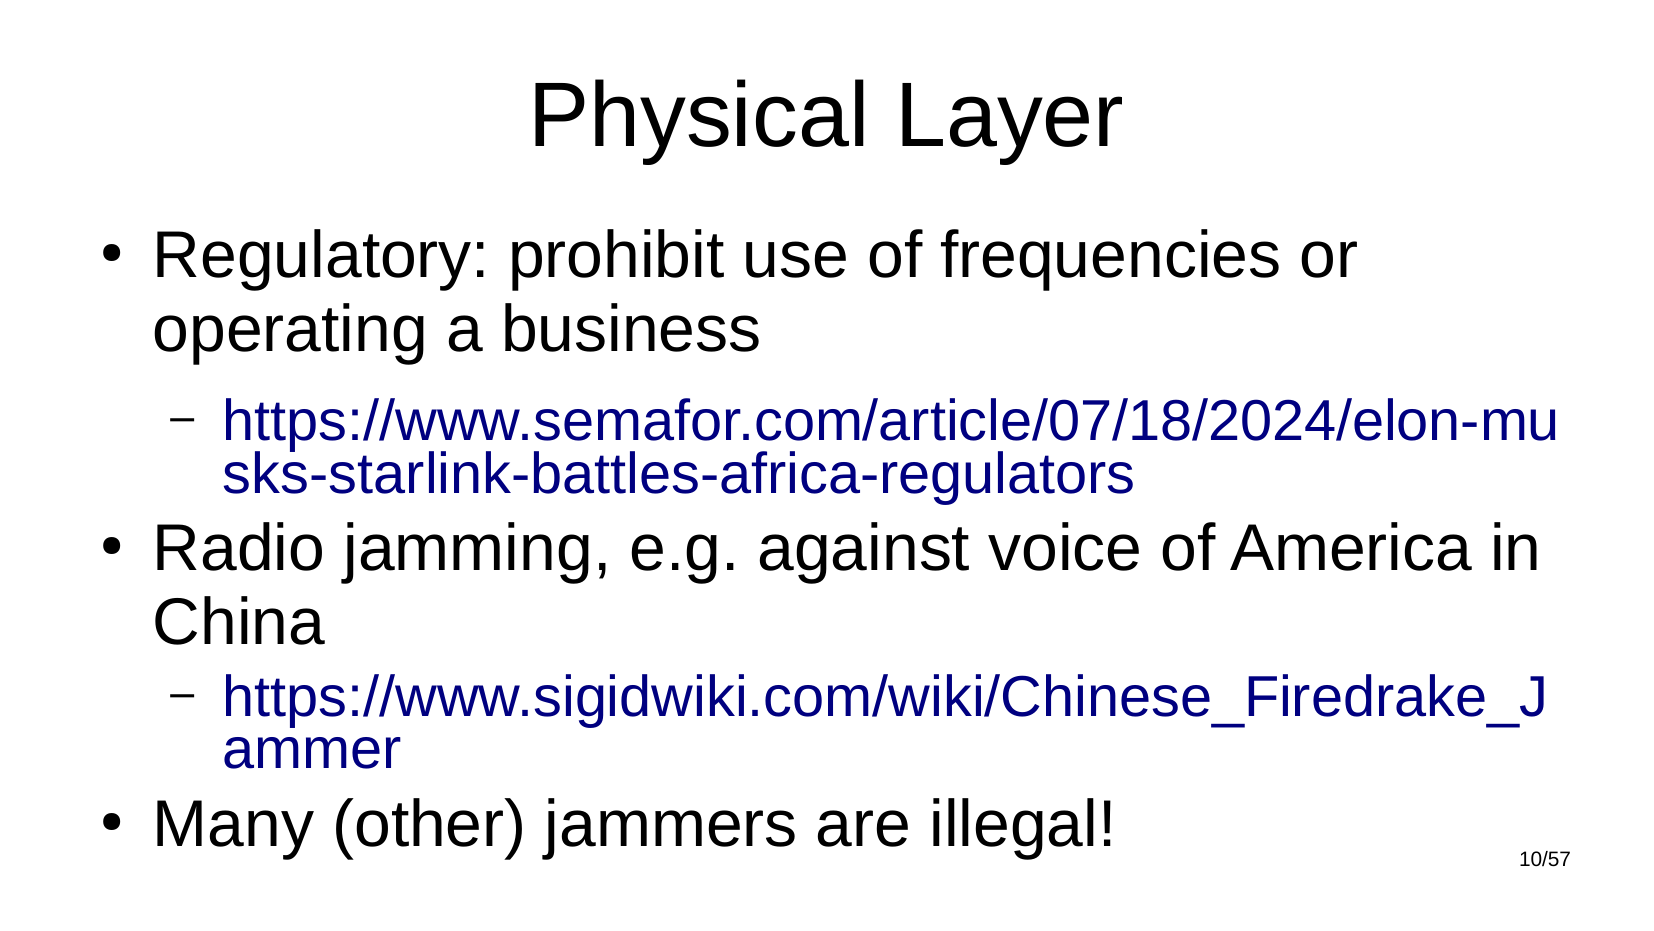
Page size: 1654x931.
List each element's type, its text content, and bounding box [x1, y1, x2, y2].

list Regulatory: prohibit use of frequencies or operating a business https://www.semafor.com/article/07/18/2024/elon-musks-starlink-battles-africa-regulators Radio jamming, e.g. against voice of America in China https://www.sigidwiki.com/wiki/Chinese_Firedrake_Jammer Many (other) jammers are illegal! [82, 217, 1571, 758]
title Physical Layer [82, 37, 1571, 193]
